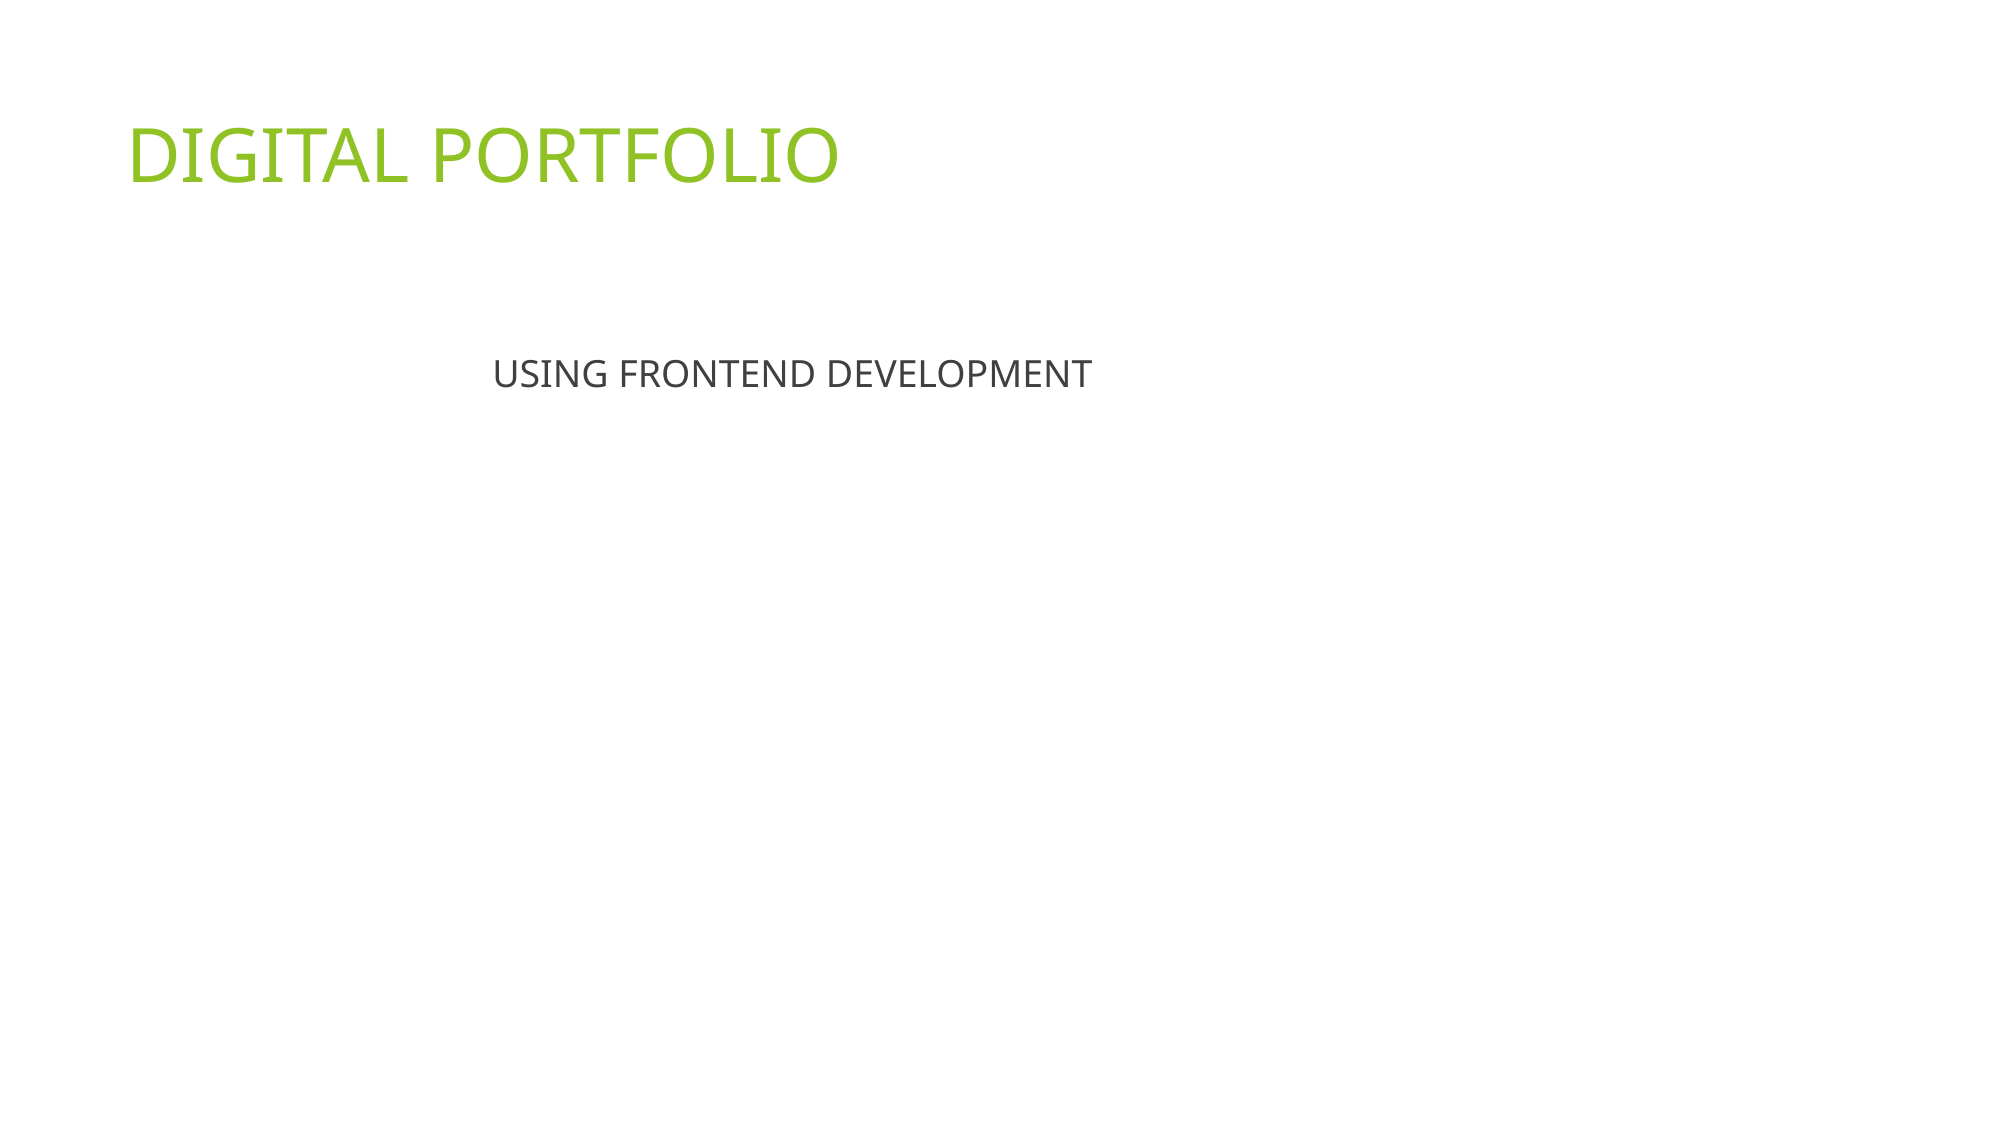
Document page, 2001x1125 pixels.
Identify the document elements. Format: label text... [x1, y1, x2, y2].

title DIGITAL PORTFOLIO [111, 99, 1522, 317]
list USING FRONTEND DEVELOPMENT [477, 342, 1668, 1125]
